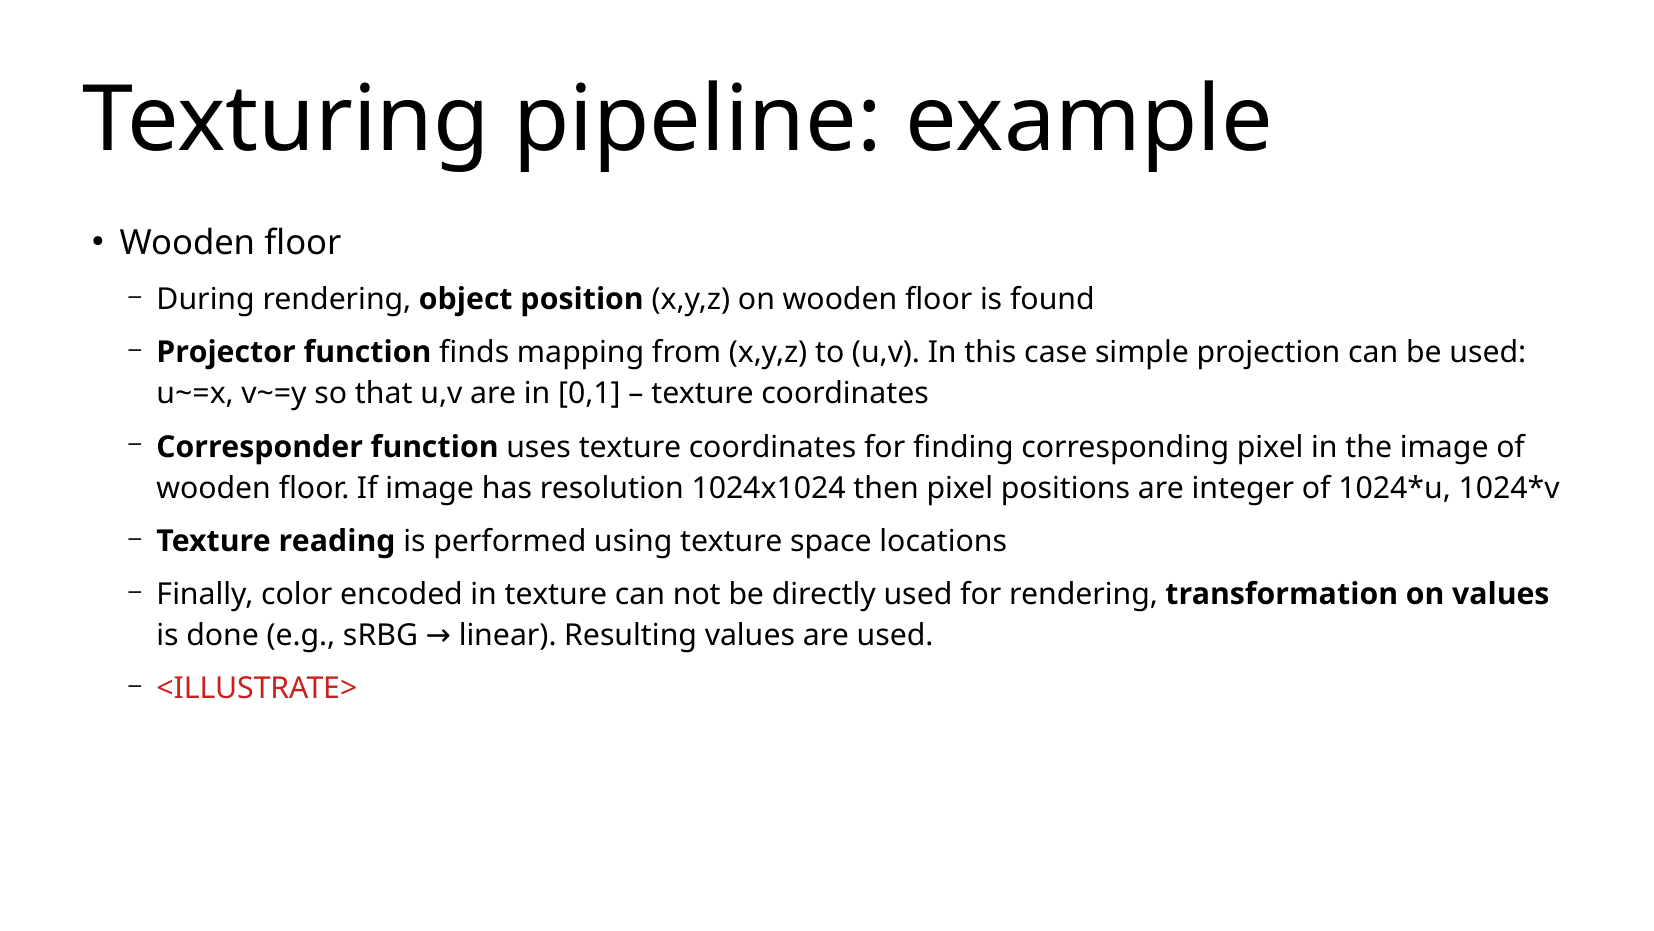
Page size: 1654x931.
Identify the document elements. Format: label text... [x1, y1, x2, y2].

title Texturing pipeline: example [82, 37, 1571, 193]
list Wooden floor During rendering, object position (x,y,z) on wooden floor is found Projector function finds mapping from (x,y,z) to (u,v). In this case simple projection can be used: u~=x, v~=y so that u,v are in [0,1] – texture coordinates Corresponder function uses texture coordinates for finding corresponding pixel in the image of wooden floor. If image has resolution 1024x1024 then pixel positions are integer of 1024*u, 1024*v Texture reading is performed using texture space locations Finally, color encoded in texture can not be directly used for rendering, transformation on values is done (e.g., sRBG → linear). Resulting values are used. <ILLUSTRATE> [82, 217, 1571, 758]
